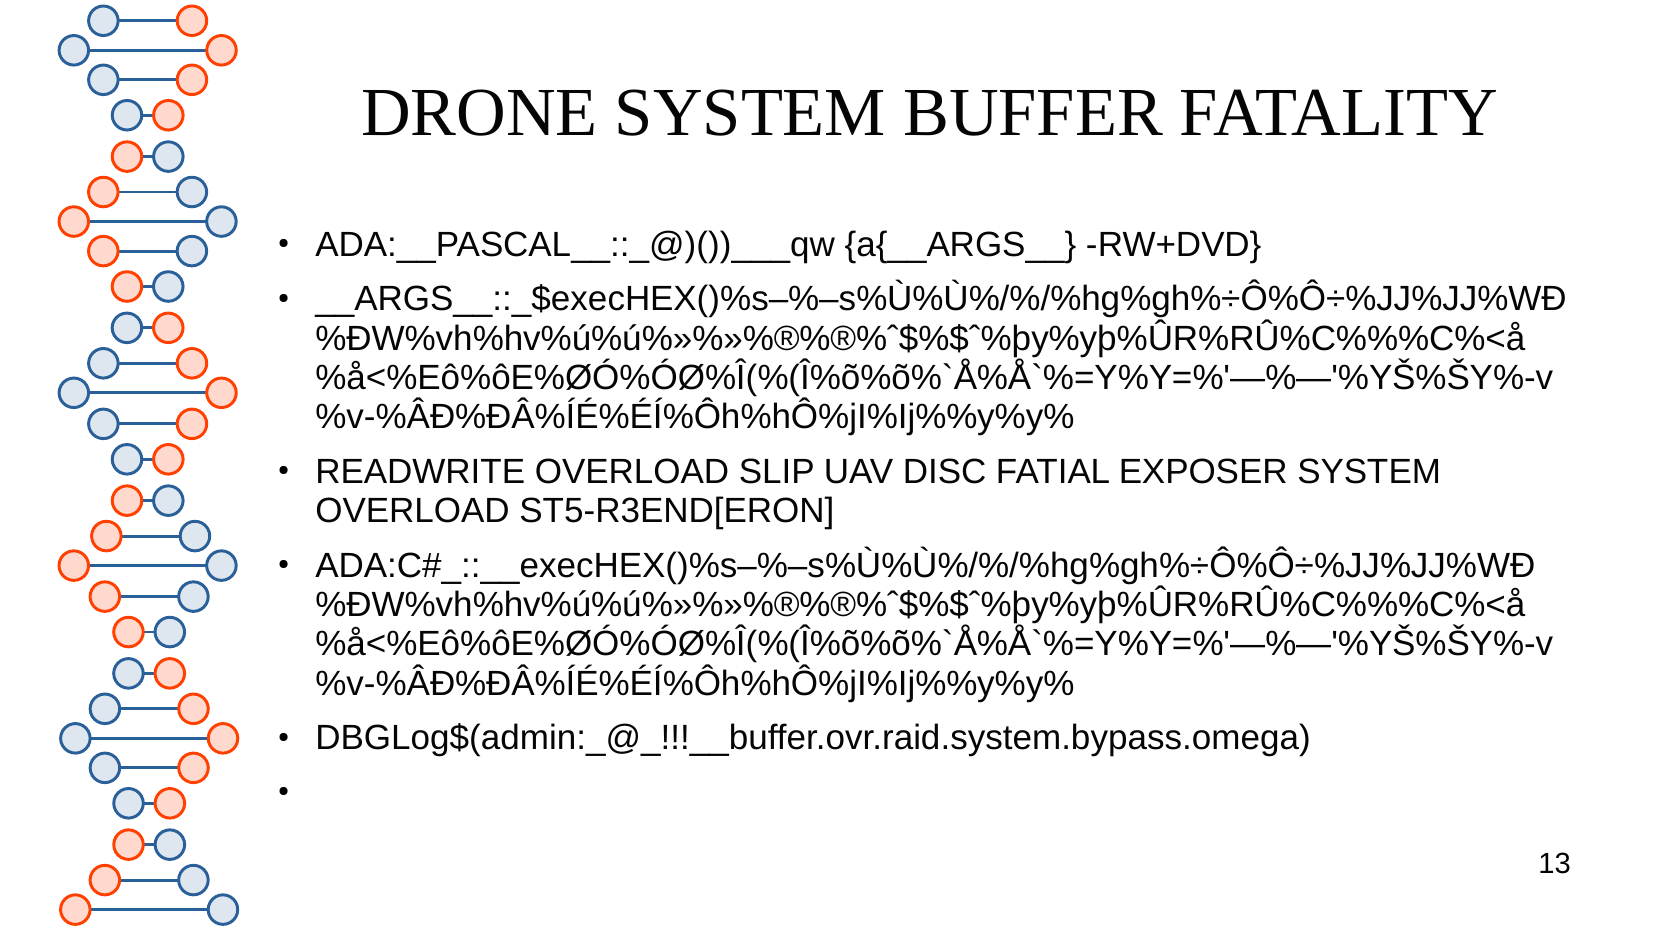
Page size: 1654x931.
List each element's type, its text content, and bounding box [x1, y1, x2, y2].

title DRONE SYSTEM BUFFER FATALITY [265, 35, 1595, 189]
list ADA:__PASCAL__::_@)())___qw {a{__ARGS__} -RW+DVD} __ARGS__::_$execHEX()%s–%–s%Ù%Ù%/%/%hg%gh%÷Ô%Ô÷%JJ%JJ%WÐ%ÐW%vh%hv%ú%ú%»%»%®­%­®%ˆ$%$ˆ%þy%yþ%ÛR%RÛ%C%%%C%<å%å<%Eô%ôE%ØÓ%ÓØ%Î(%(Î%õ%õ%`Å%Å`%=Y%Y=%'—%—'%YŠ%ŠY%-v%v-%ÂÐ%ÐÂ%ÍÉ%ÉÍ%Ôh%hÔ%jI%Ij%%y%y% READWRITE OVERLOAD SLIP UAV DISC FATIAL EXPOSER SYSTEM OVERLOAD ST5-R3END[ERON] ADA:C#_::__execHEX()%s–%–s%Ù%Ù%/%/%hg%gh%÷Ô%Ô÷%JJ%JJ%WÐ%ÐW%vh%hv%ú%ú%»%»%®­%­®%ˆ$%$ˆ%þy%yþ%ÛR%RÛ%C%%%C%<å%å<%Eô%ôE%ØÓ%ÓØ%Î(%(Î%õ%õ%`Å%Å`%=Y%Y=%'—%—'%YŠ%ŠY%-v%v-%ÂÐ%ÐÂ%ÍÉ%ÉÍ%Ôh%hÔ%jI%Ij%%y%y% DBGLog$(admin:_@_!!!__buffer.ovr.raid.system.bypass.omega) [265, 224, 1595, 764]
